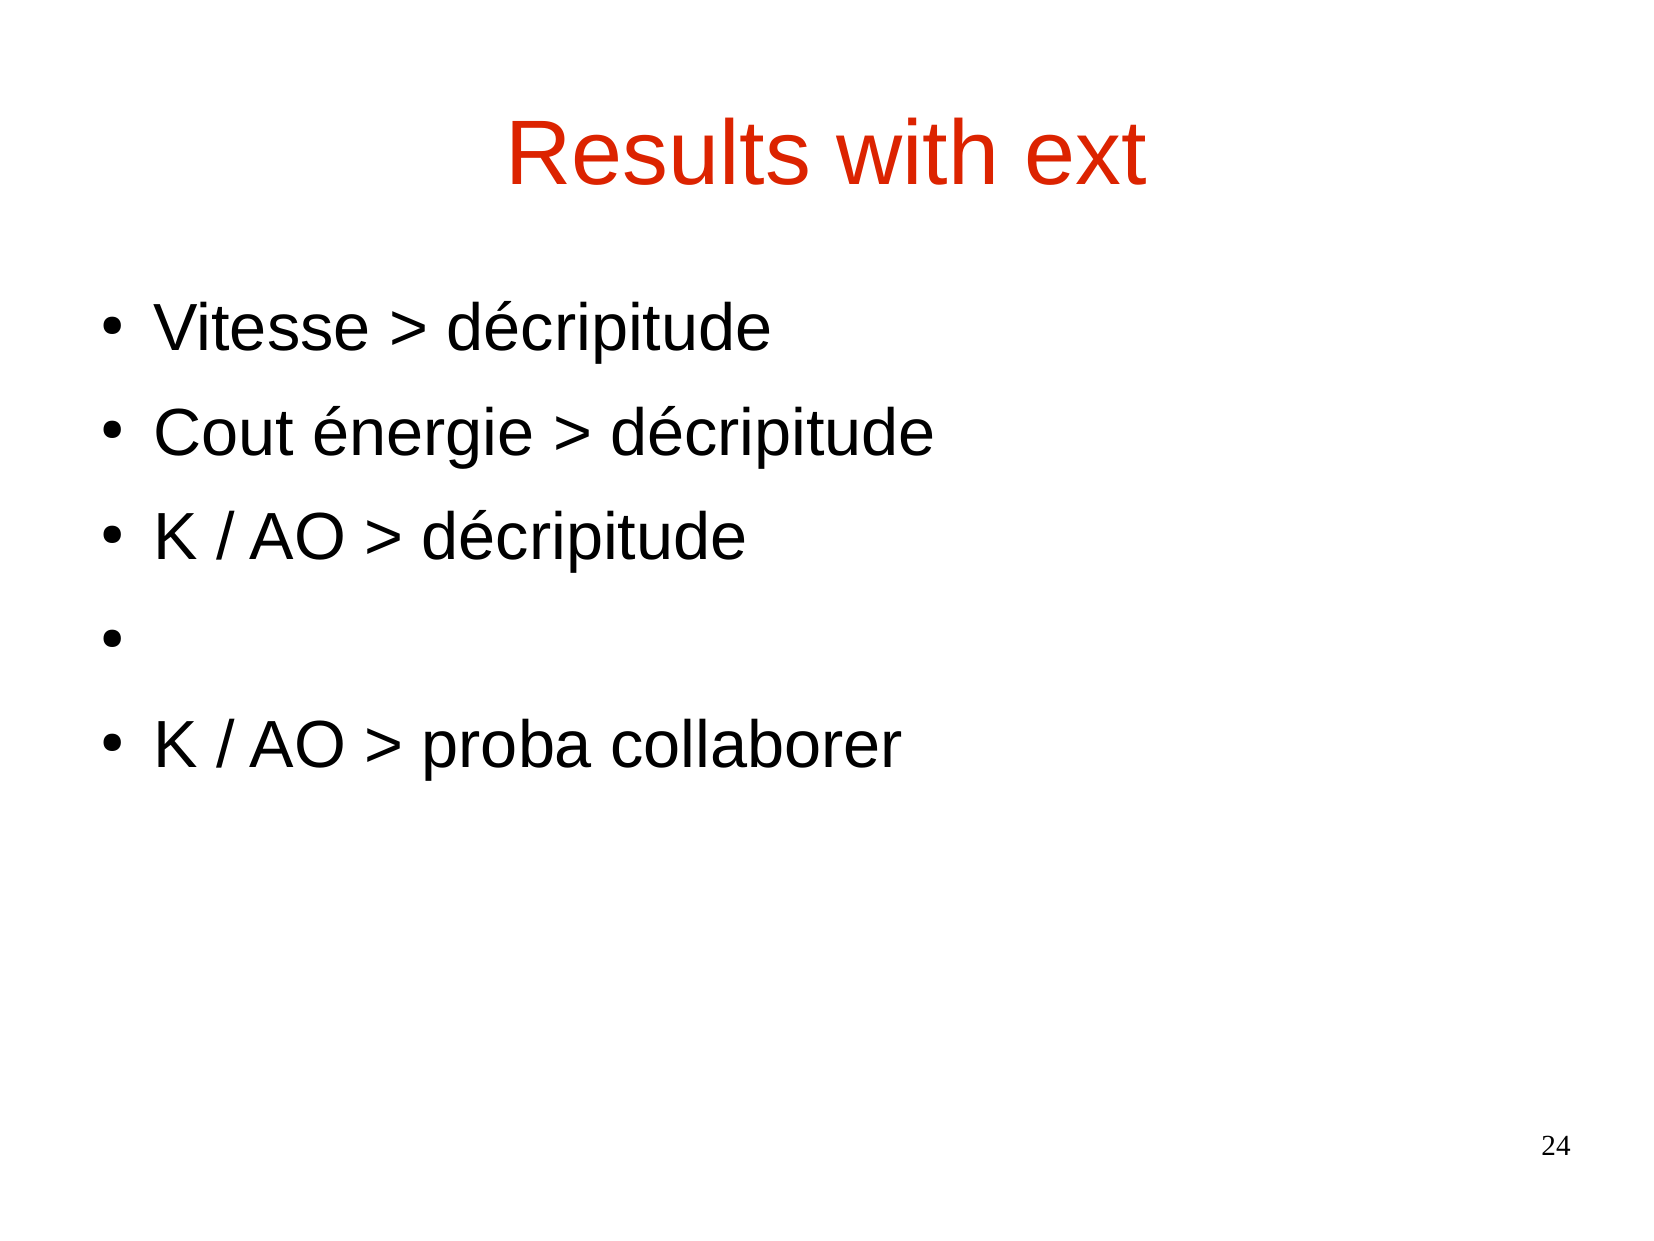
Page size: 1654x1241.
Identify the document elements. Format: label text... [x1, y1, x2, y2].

list Vitesse > décripitude Cout énergie > décripitude K / AO > décripitude K / AO > proba collaborer [82, 290, 1538, 1010]
title Results with ext [82, 49, 1571, 257]
